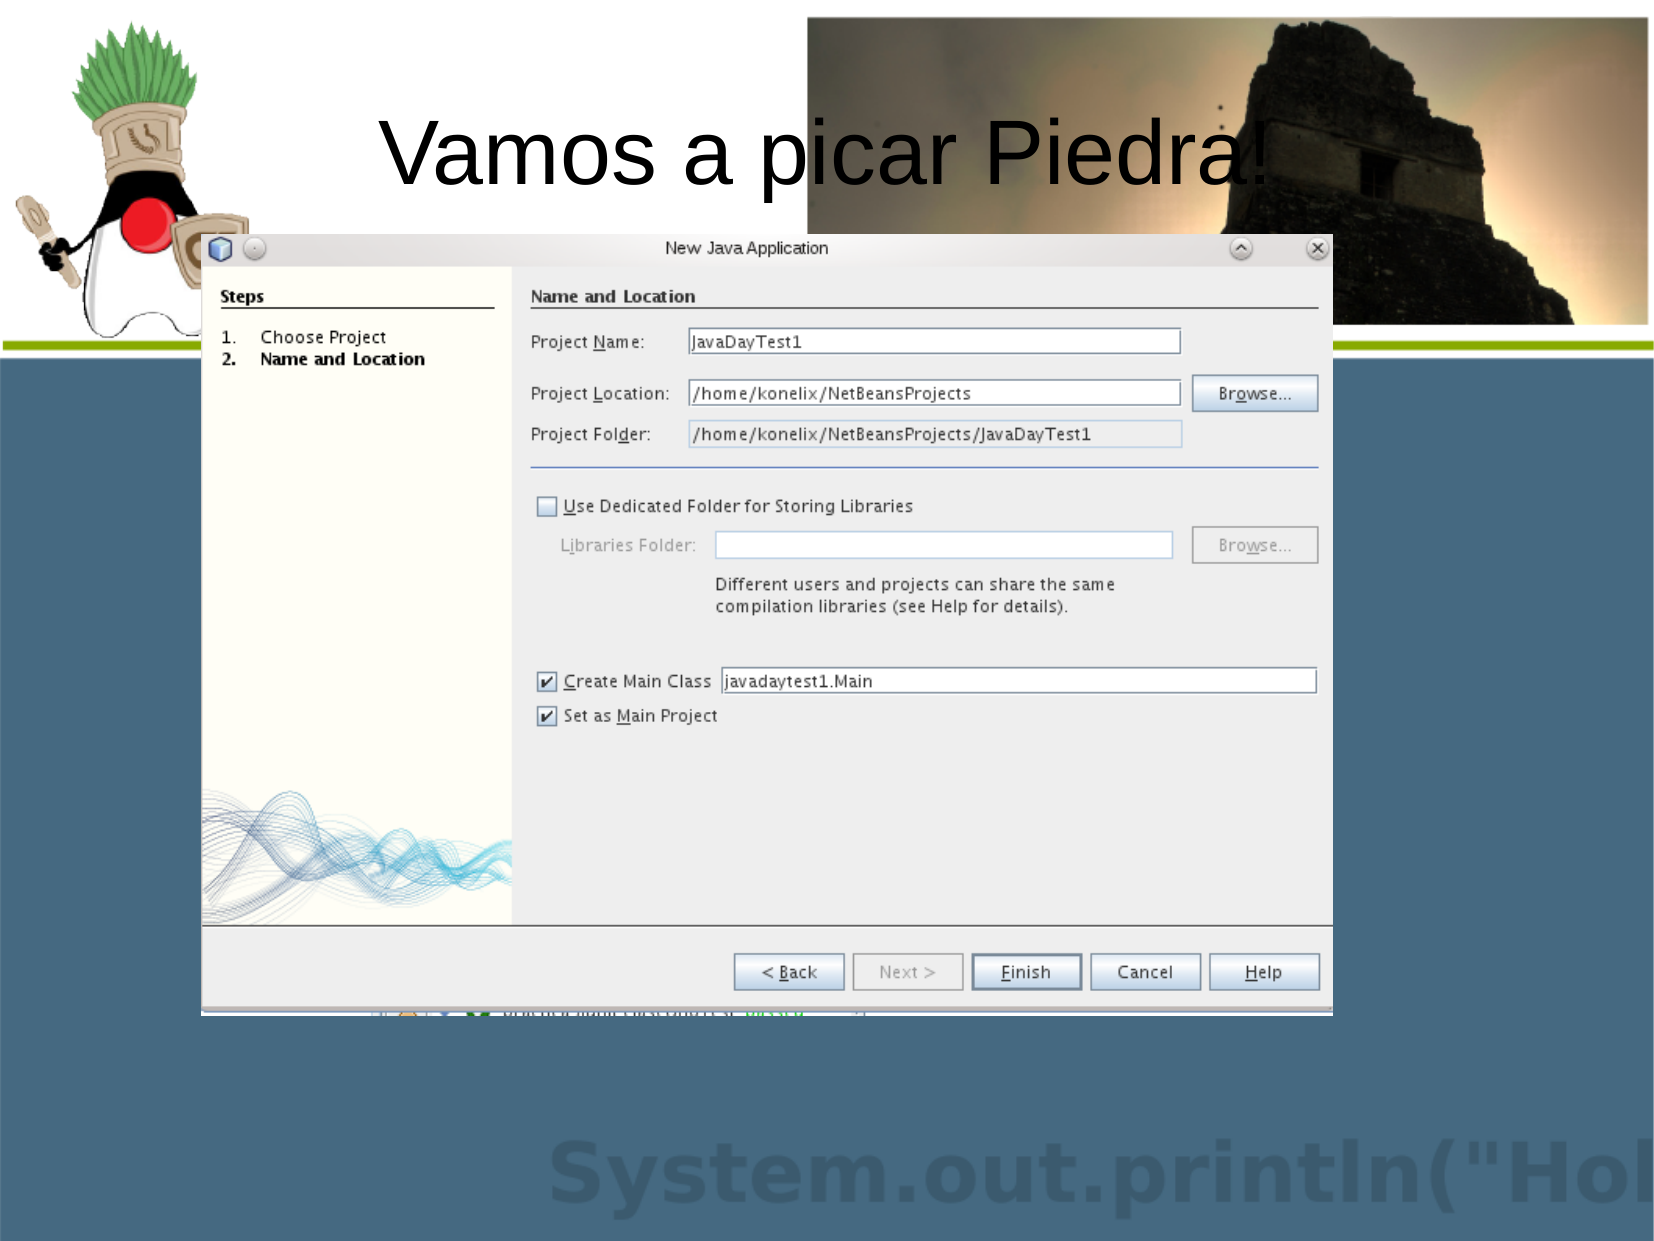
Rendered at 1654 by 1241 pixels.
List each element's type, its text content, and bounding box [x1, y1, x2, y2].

picture [0, 0, 1654, 1241]
title Vamos a picar Piedra! [82, 49, 1571, 257]
